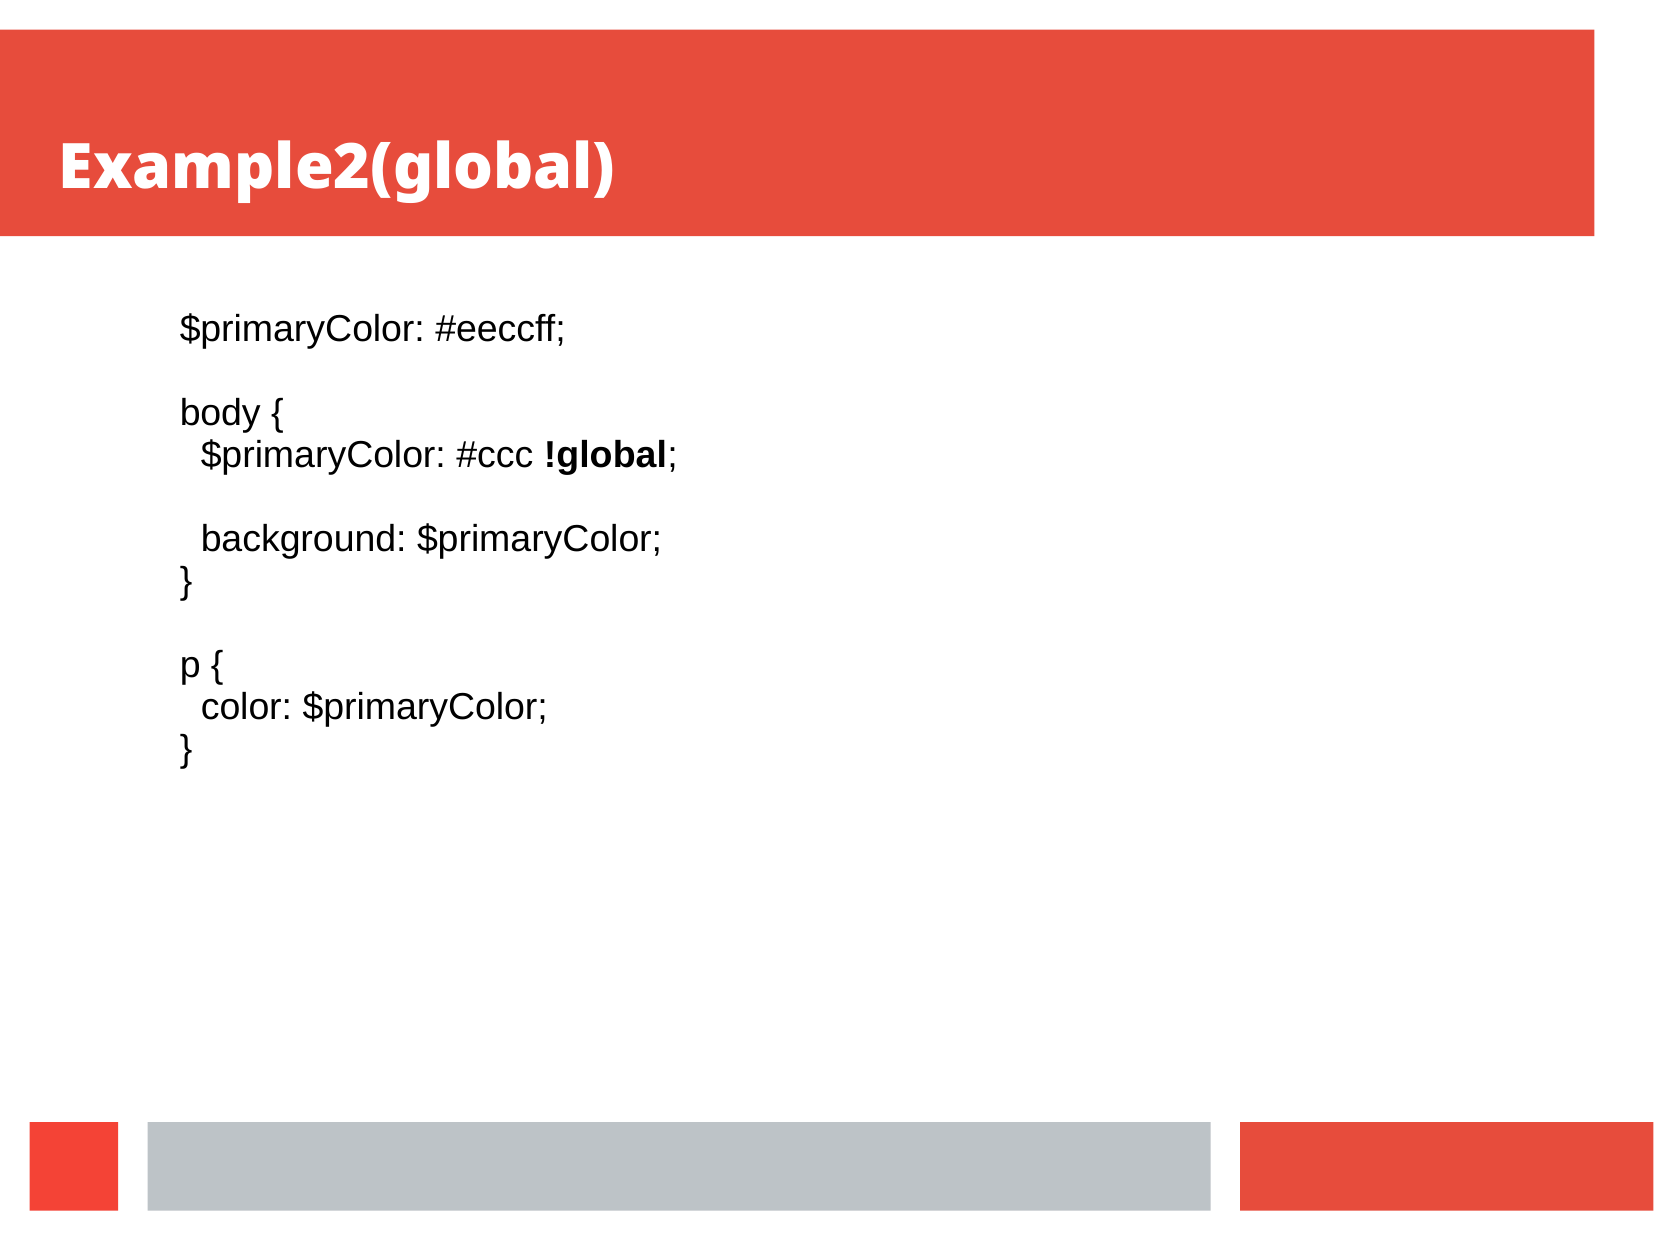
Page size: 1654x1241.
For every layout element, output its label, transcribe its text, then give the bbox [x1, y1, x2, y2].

title Example2(global) [59, 59, 1595, 207]
text_box $primaryColor: #eeccff; body { $primaryColor: #ccc !global; background: $primaryColor; } p { color: $primaryColor; } [165, 300, 1501, 819]
